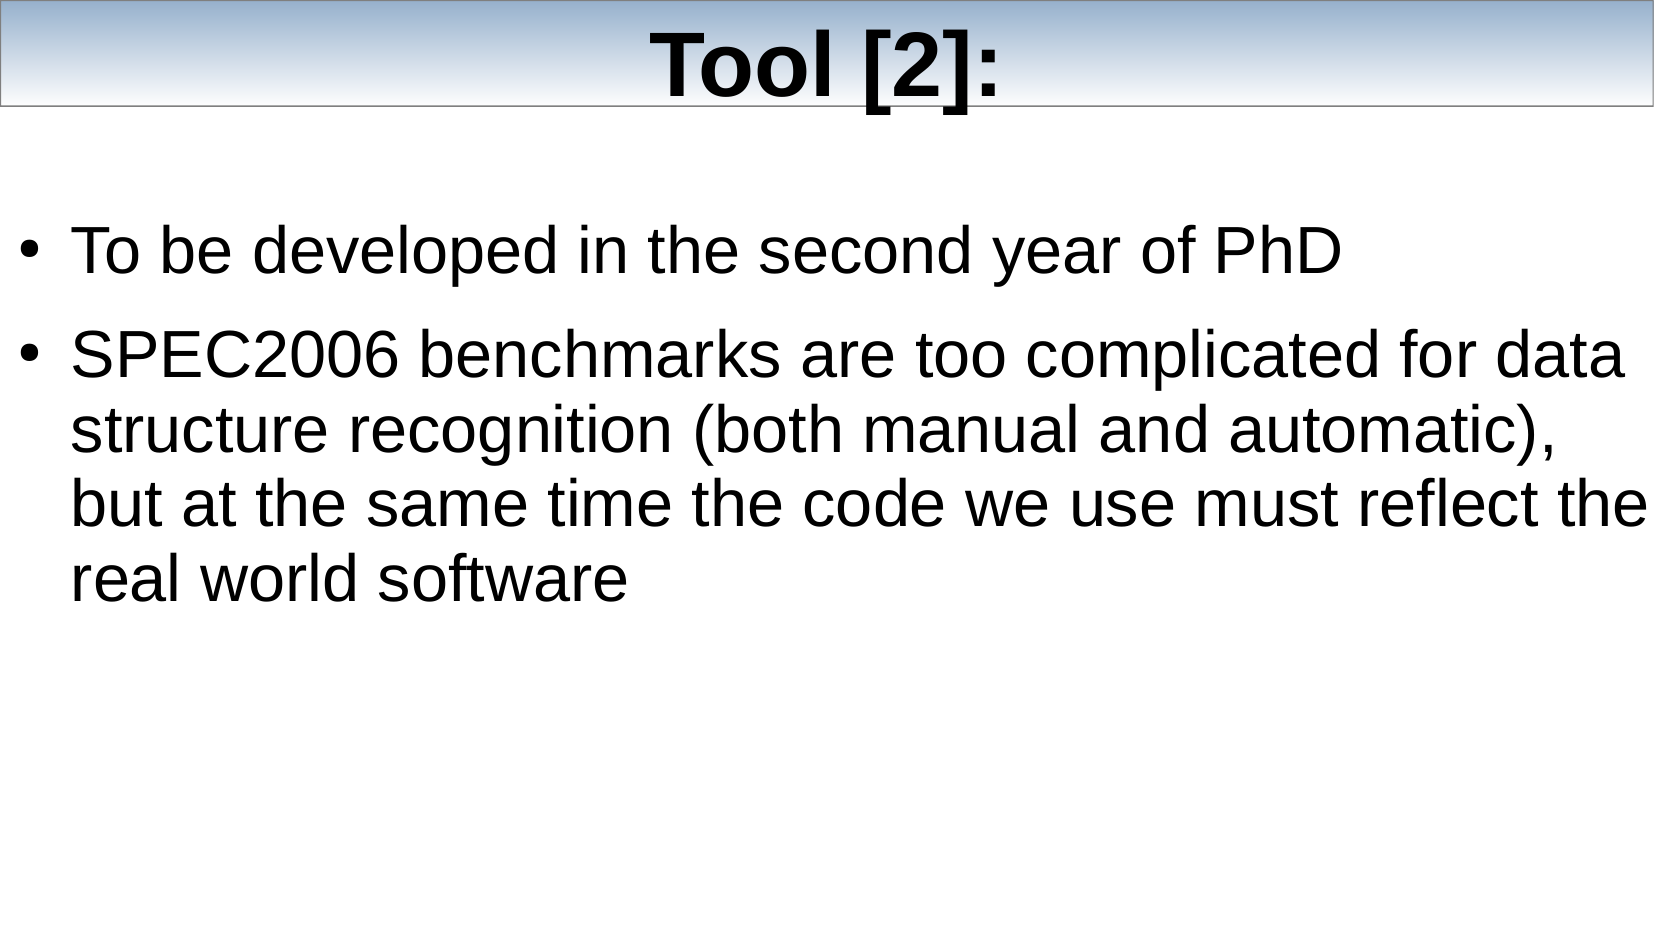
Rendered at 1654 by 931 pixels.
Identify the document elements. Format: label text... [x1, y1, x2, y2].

list To be developed in the second year of PhD SPEC2006 benchmarks are too complicated for data structure recognition (both manual and automatic), but at the same time the code we use must reflect the real world software [0, 212, 1654, 931]
title Tool [2]: [0, 0, 1654, 130]
